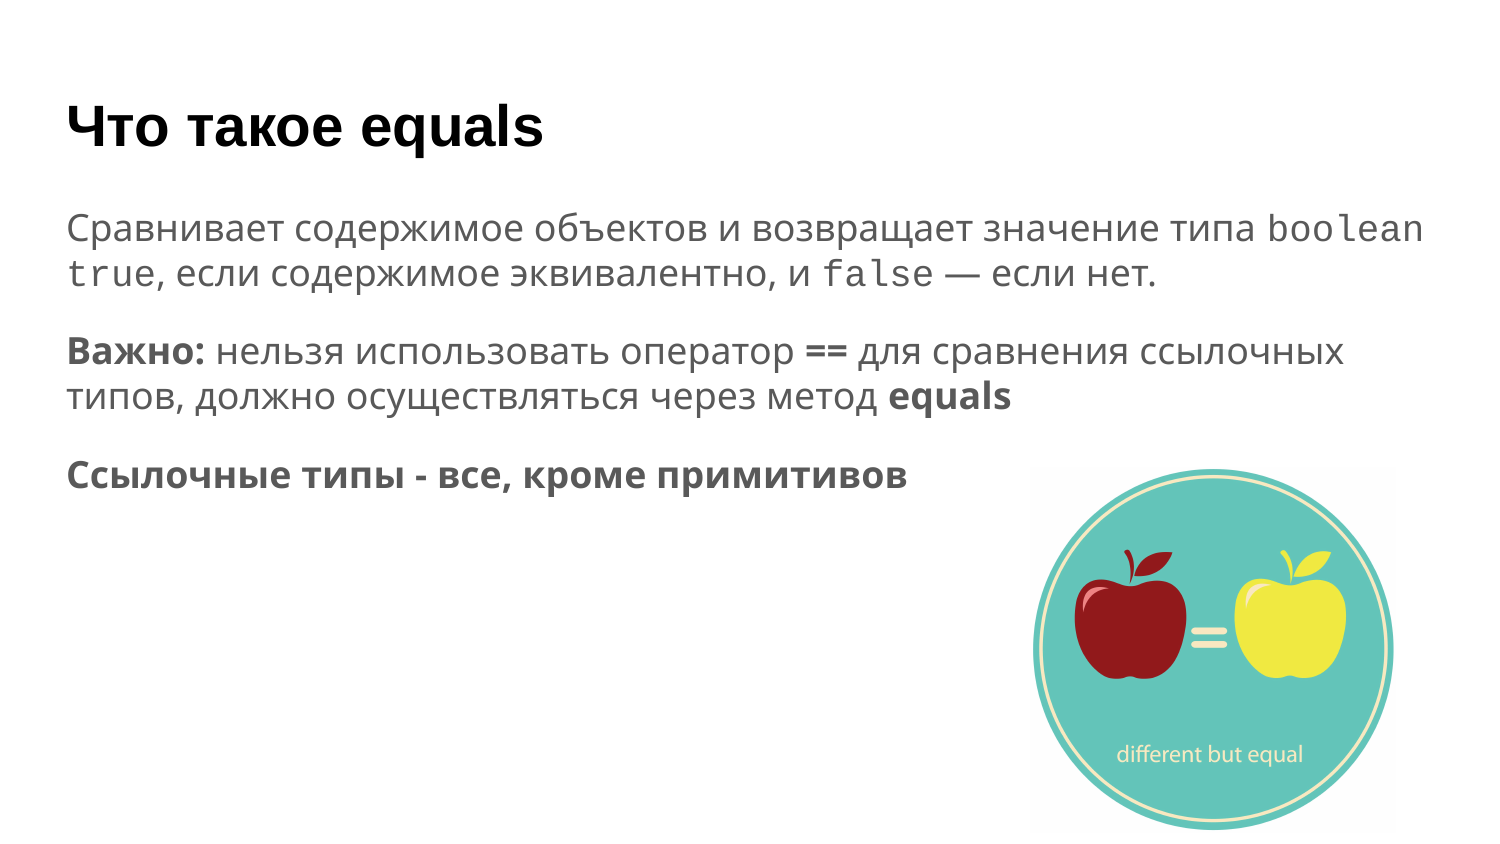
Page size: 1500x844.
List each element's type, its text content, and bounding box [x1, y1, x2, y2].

title Что такое equals [51, 72, 1449, 167]
list Сравнивает содержимое объектов и возвращает значение типа boolean true, если содержимое эквивалентно, и false — если нет. Важно: нельзя использовать оператор == для сравнения ссылочных типов, должно осуществляться через метод equals Ссылочные типы - все, кроме примитивов [51, 189, 1449, 750]
picture [1030, 467, 1396, 833]
